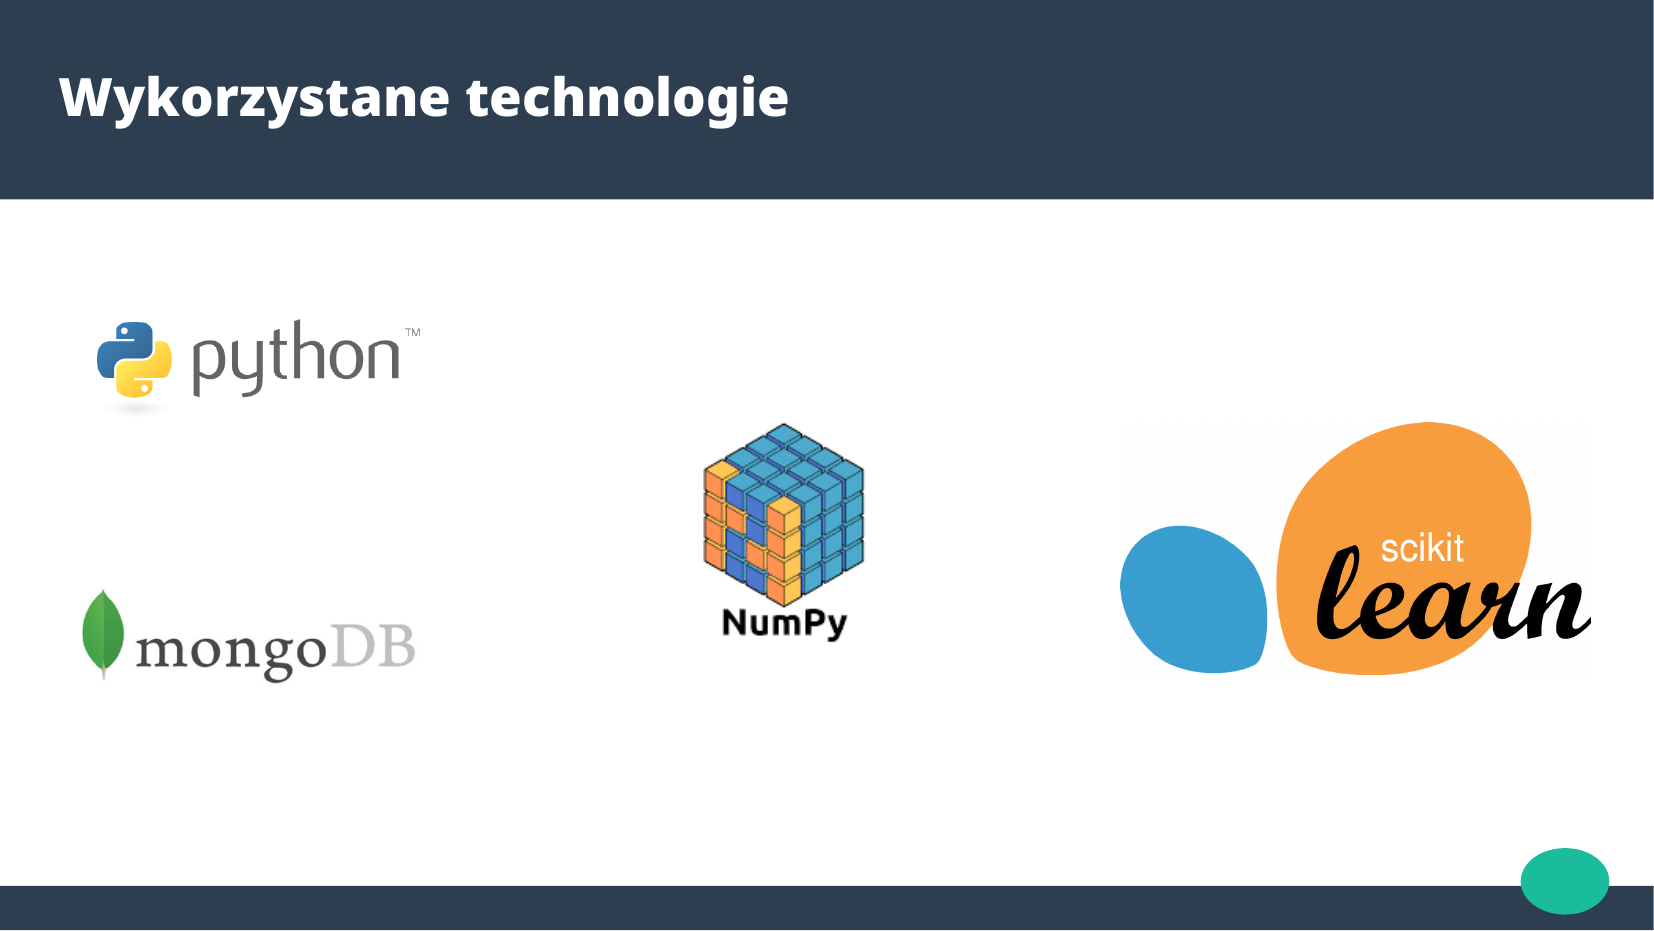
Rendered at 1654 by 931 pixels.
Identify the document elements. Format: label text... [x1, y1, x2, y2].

picture [60, 518, 436, 751]
picture [608, 344, 961, 697]
title Wykorzystane technologie [59, 37, 1595, 156]
picture [1120, 422, 1591, 676]
picture [43, 299, 451, 438]
